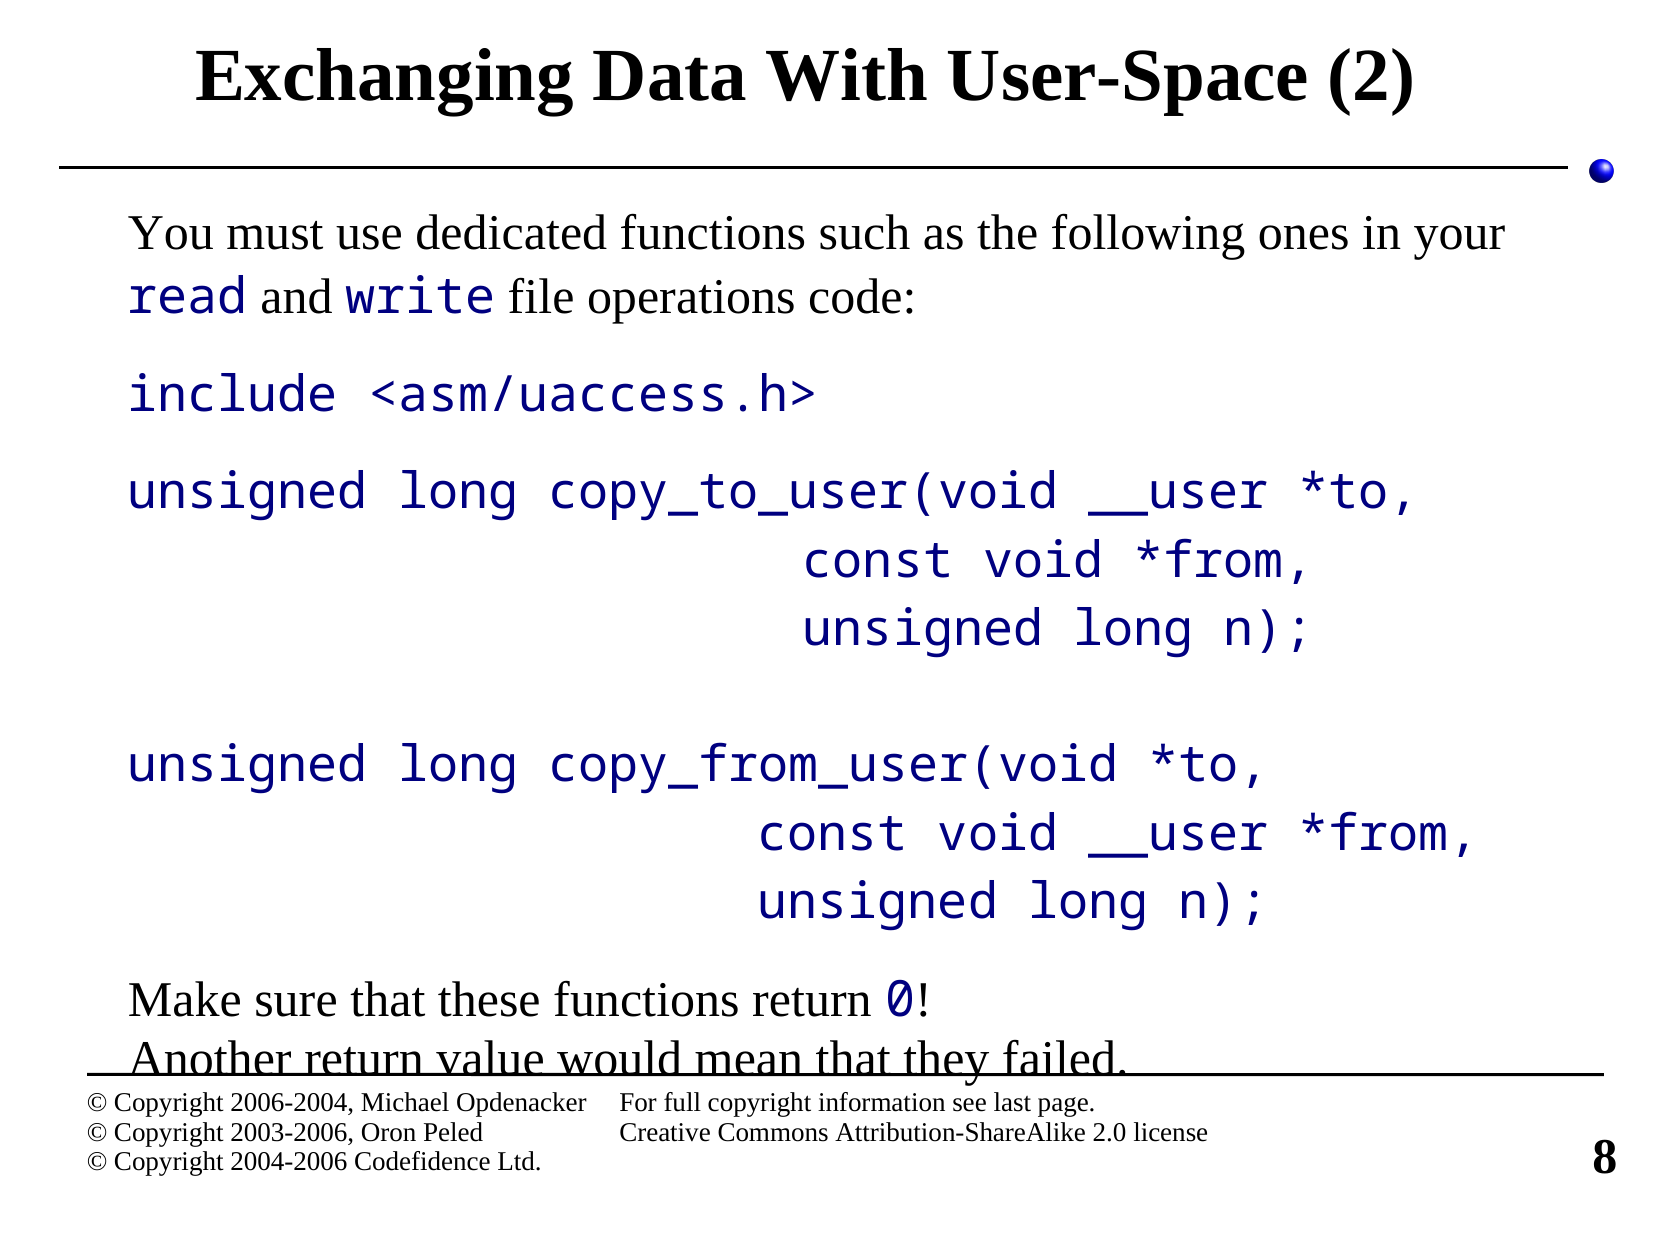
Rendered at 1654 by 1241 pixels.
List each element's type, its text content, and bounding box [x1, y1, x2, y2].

title Exchanging Data With User-Space (2) [60, 12, 1551, 138]
list You must use dedicated functions such as the following ones in your read and write file operations code: include <asm/uaccess.h> unsigned long copy_to_user(void __user *to, const void *from, unsigned long n); unsigned long copy_from_user(void *to, const void __user *from, unsigned long n); Make sure that these functions return 0! Another return value would mean that they failed. [109, 204, 1522, 1055]
